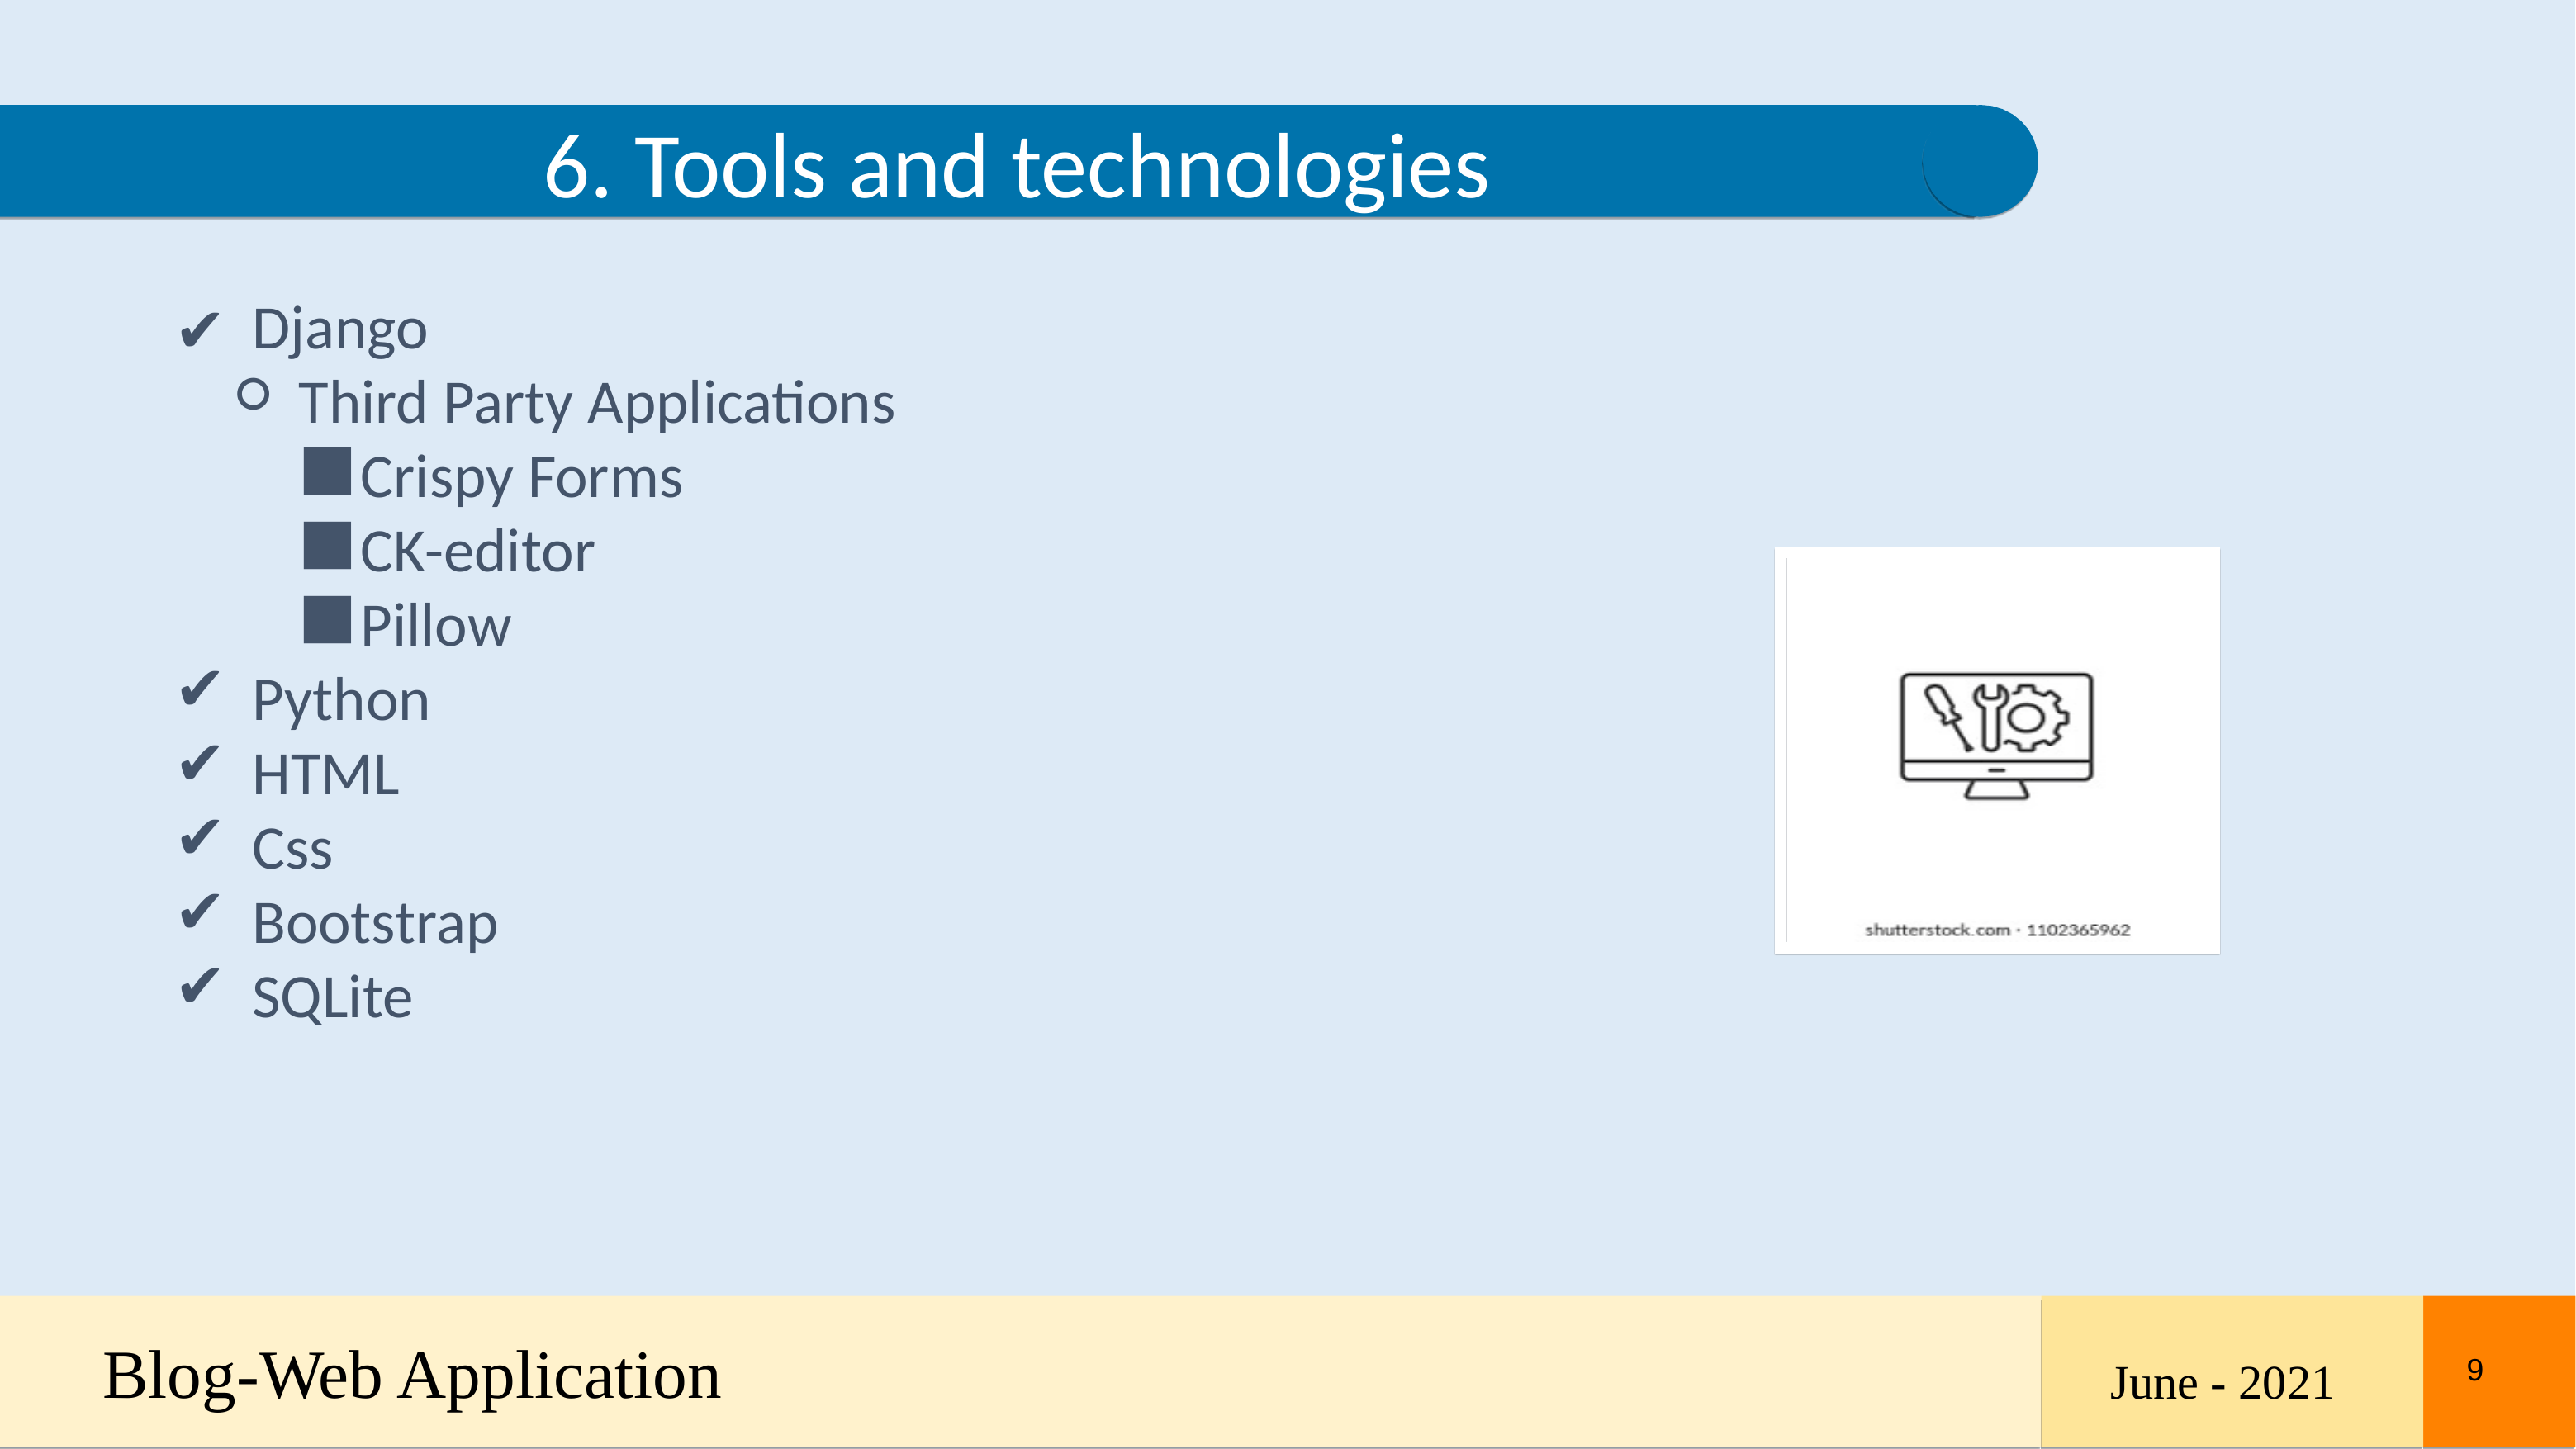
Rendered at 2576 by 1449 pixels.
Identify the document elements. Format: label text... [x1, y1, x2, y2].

text_box <number> [2454, 1342, 2533, 1395]
text_box Django Third Party Applications Crispy Forms CK-editor Pillow Python HTML Css Bootstrap SQLite [162, 280, 2269, 1036]
text_box [0, 1295, 2576, 1447]
text_box [1922, 105, 2038, 217]
text_box 6. Tools and technologies [0, 105, 1974, 217]
picture [1786, 558, 2208, 943]
text_box Blog-Web Application [90, 1323, 1619, 1418]
text_box June - 2021 [2098, 1344, 2403, 1415]
